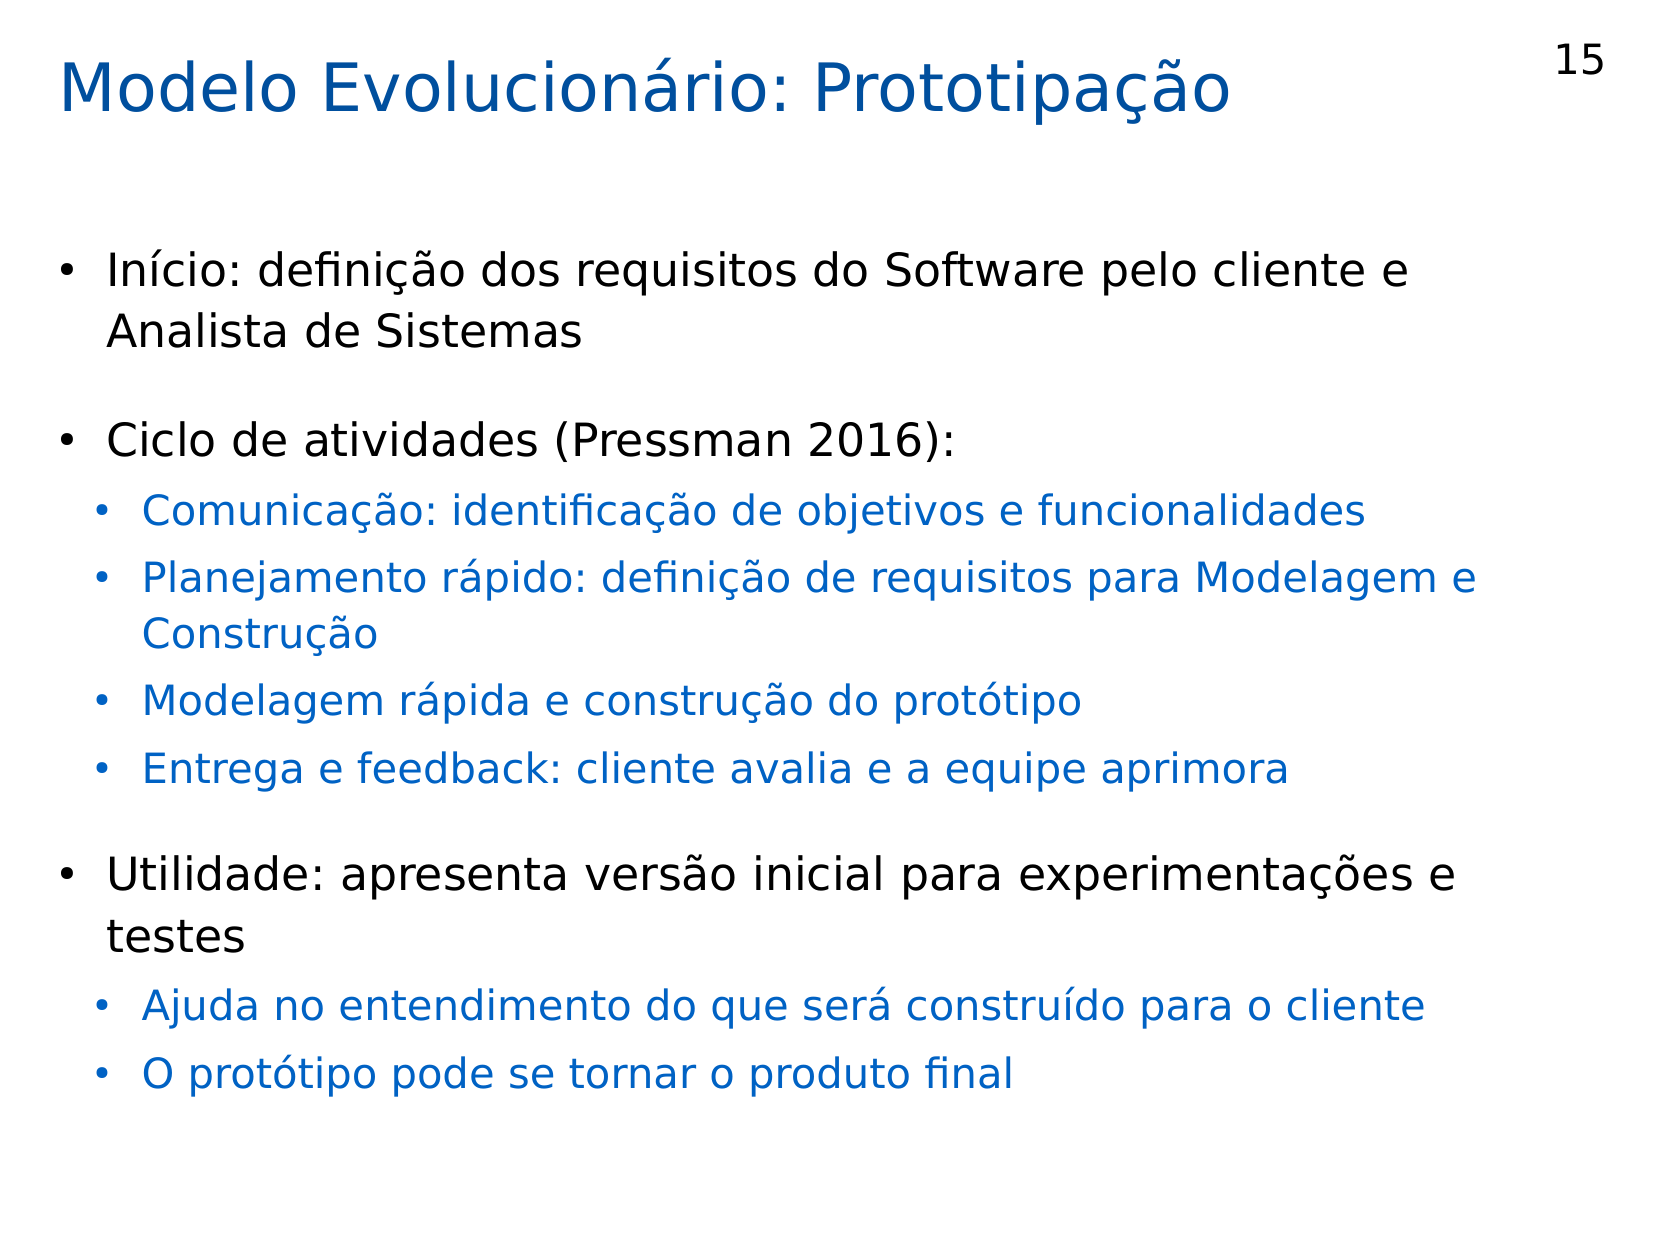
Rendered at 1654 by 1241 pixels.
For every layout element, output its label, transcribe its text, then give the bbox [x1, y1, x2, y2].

title Modelo Evolucionário: Prototipação [59, 29, 1506, 148]
list Início: definição dos requisitos do Software pelo cliente e Analista de Sistemas Ciclo de atividades (Pressman 2016): Comunicação: identificação de objetivos e funcionalidades Planejamento rápido: definição de requisitos para Modelagem e Construção Modelagem rápida e construção do protótipo Entrega e feedback: cliente avalia e a equipe aprimora Utilidade: apresenta versão inicial para experimentações e testes Ajuda no entendimento do que será construído para o cliente O protótipo pode se tornar o produto final [59, 236, 1595, 1211]
